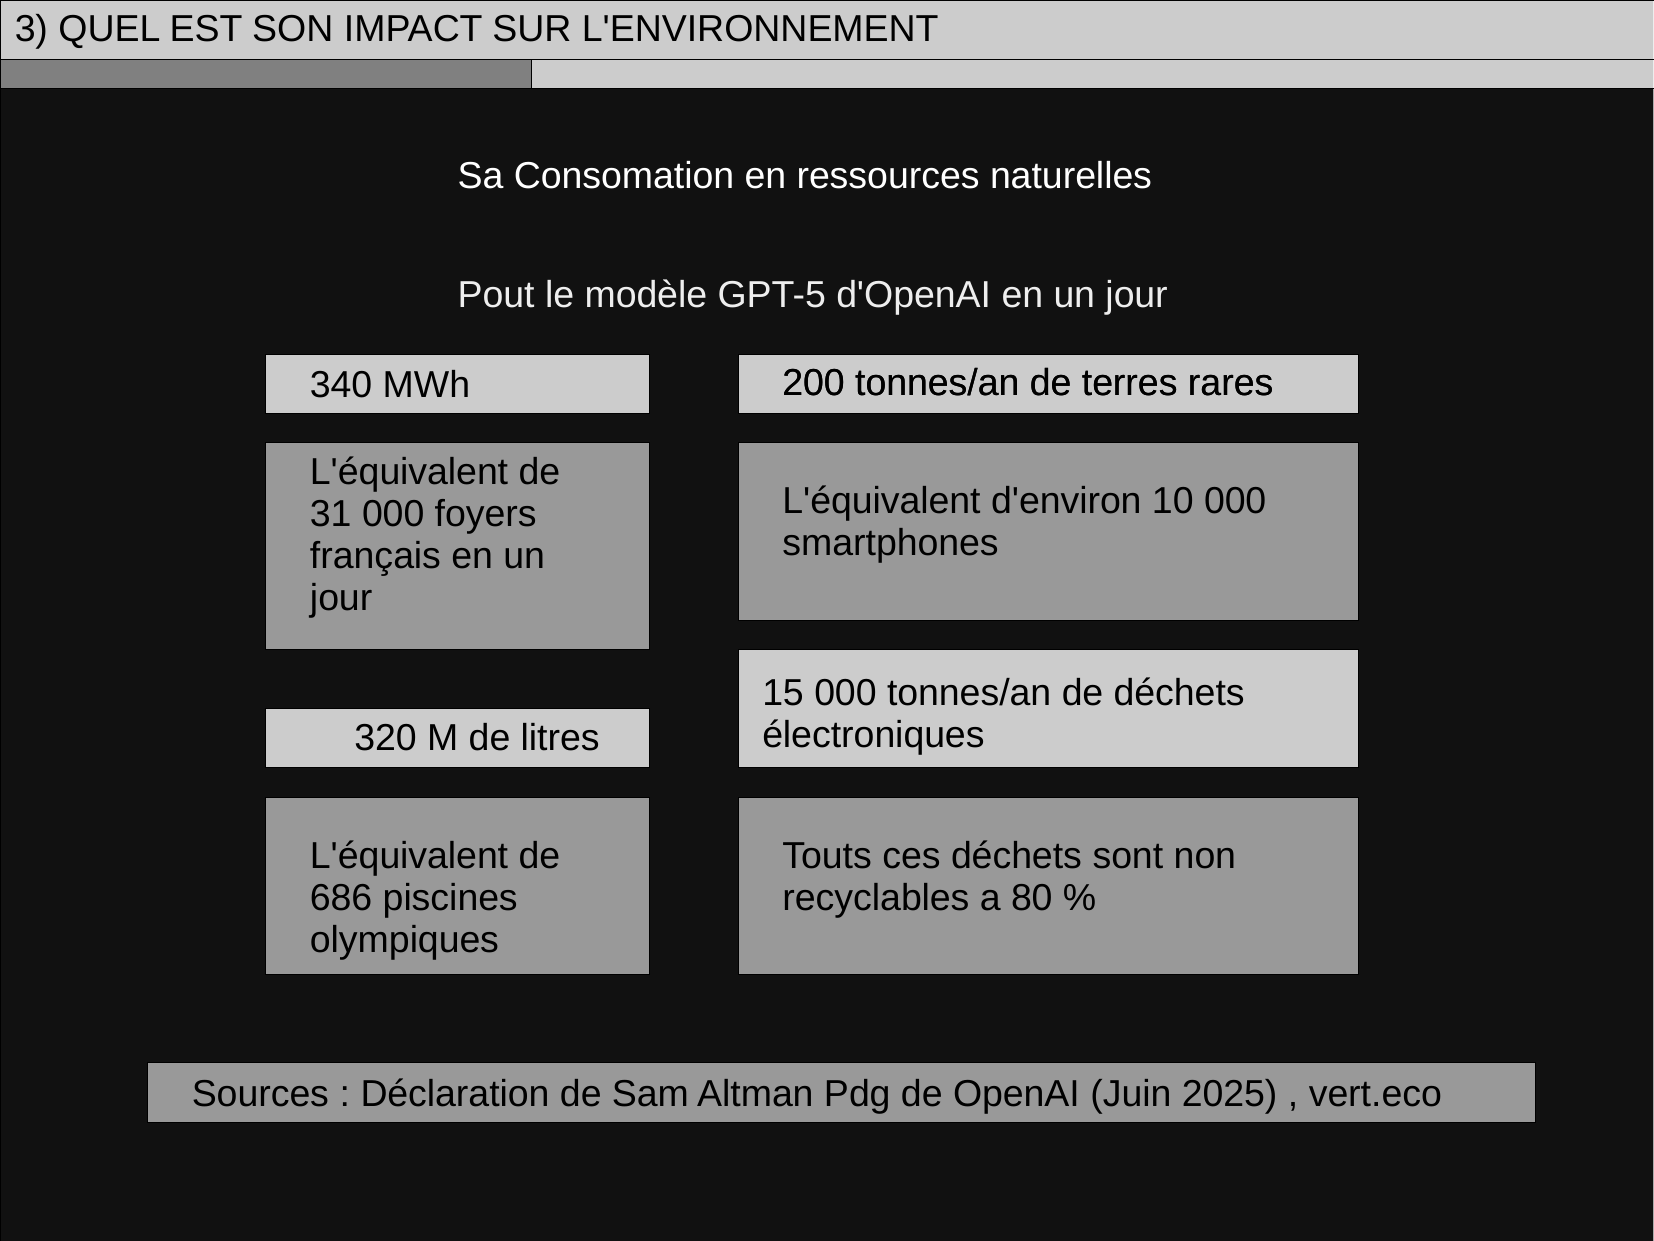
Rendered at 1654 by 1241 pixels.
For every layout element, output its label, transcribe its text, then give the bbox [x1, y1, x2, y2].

text_box 340 MWh [295, 356, 591, 414]
text_box L'équivalent d'environ 10 000 smartphones [767, 472, 1329, 591]
text_box L'équivalent de 686 piscines olympiques [295, 850, 621, 975]
text_box Touts ces déchets sont non recyclables a 80 % [767, 826, 1270, 926]
text_box [0, 60, 1654, 1241]
text_box 3) QUEL EST SON IMPACT SUR L'ENVIRONNEMENT [0, 60, 1477, 268]
text_box Sources : Déclaration de Sam Altman Pdg de OpenAI (Juin 2025) , vert.eco [177, 1065, 1506, 1123]
text_box [1477, 0, 1654, 59]
text_box 200 tonnes/an de terres rares [767, 354, 1388, 454]
text_box 15 000 tonnes/an de déchets électroniques [747, 663, 1368, 763]
text_box 320 M de litres [265, 708, 621, 850]
text_box L'équivalent de 31 000 foyers français en un jour [295, 442, 621, 626]
text_box Pout le modèle GPT-5 d'OpenAI en un jour [442, 265, 1211, 365]
text_box Sa Consomation en ressources naturelles [442, 147, 1182, 247]
text_box [0, 60, 532, 89]
text_box 3) QUEL EST SON IMPACT SUR L'ENVIRONNEMENT [0, 0, 1477, 59]
